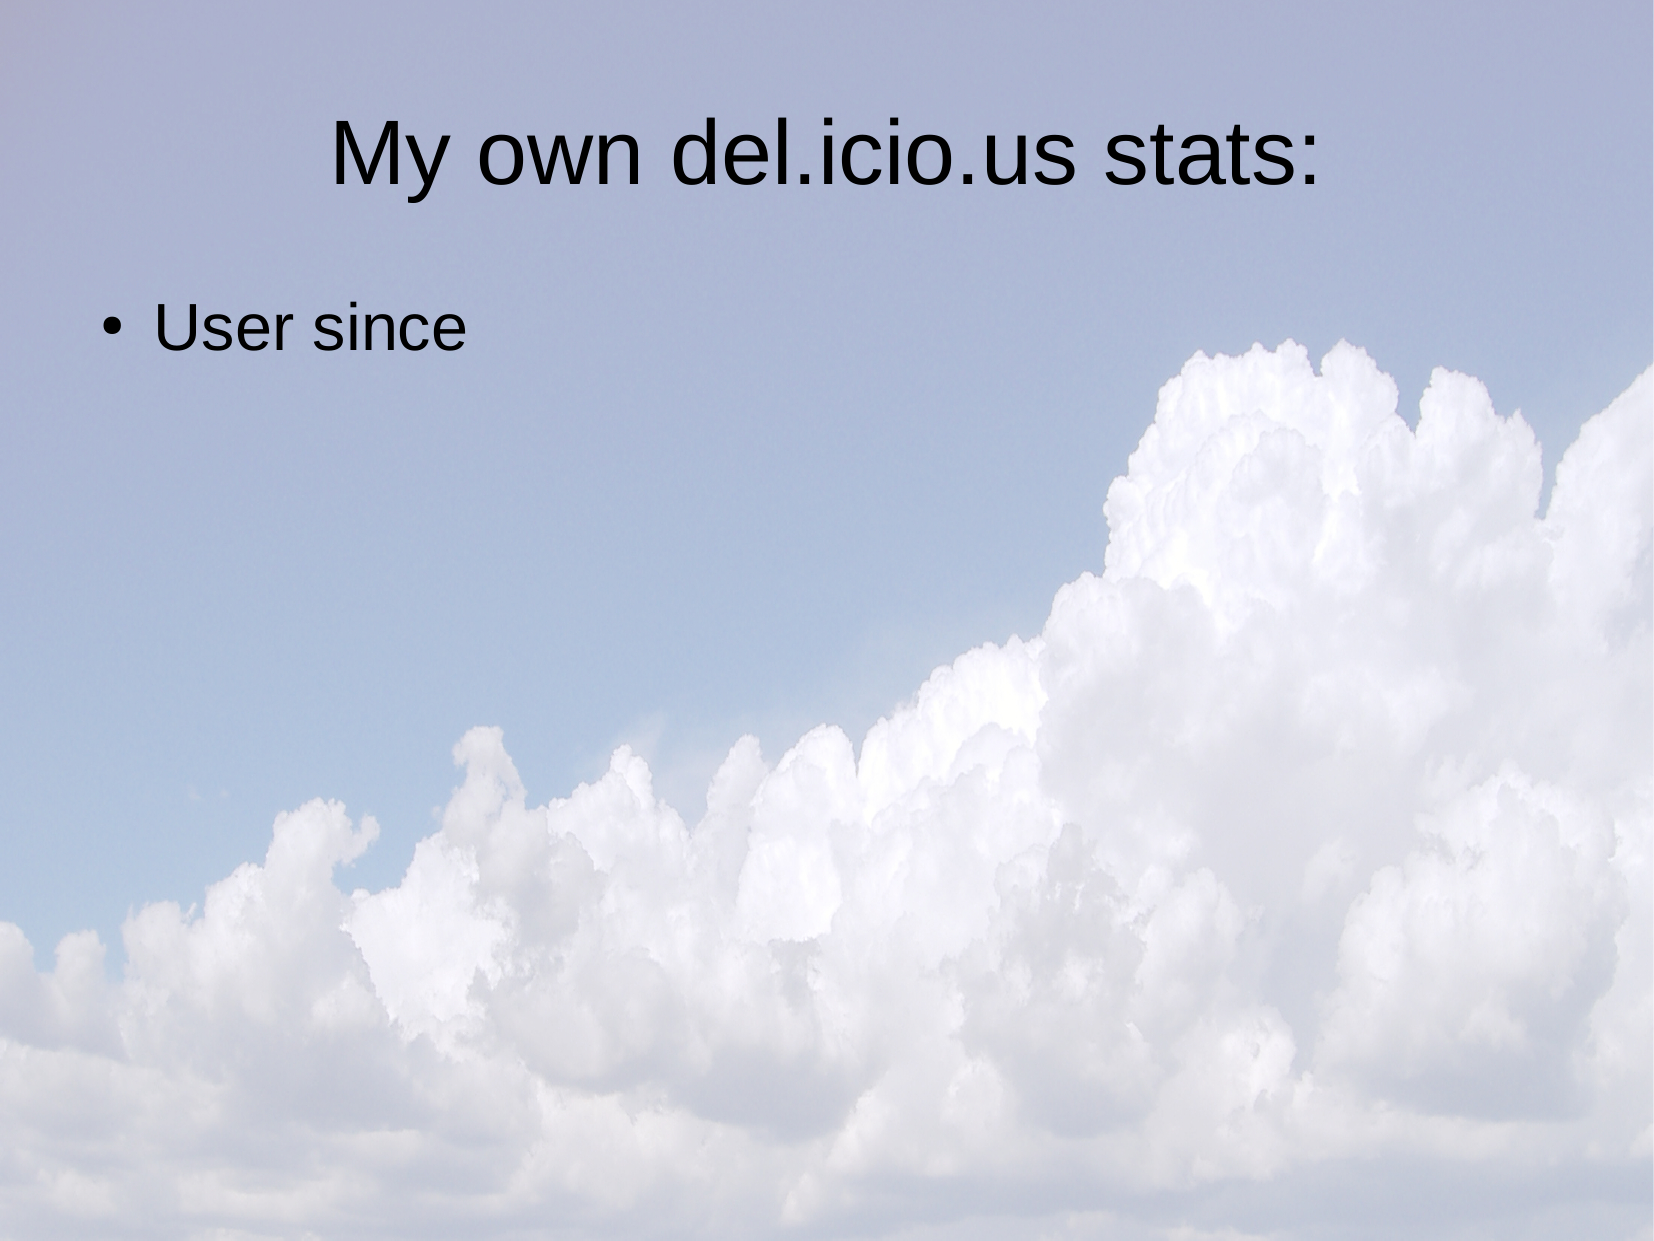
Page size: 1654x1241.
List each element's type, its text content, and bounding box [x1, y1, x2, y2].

title My own del.icio.us stats: [82, 49, 1571, 257]
picture [0, 0, 1654, 1241]
list User since [82, 290, 1571, 1109]
